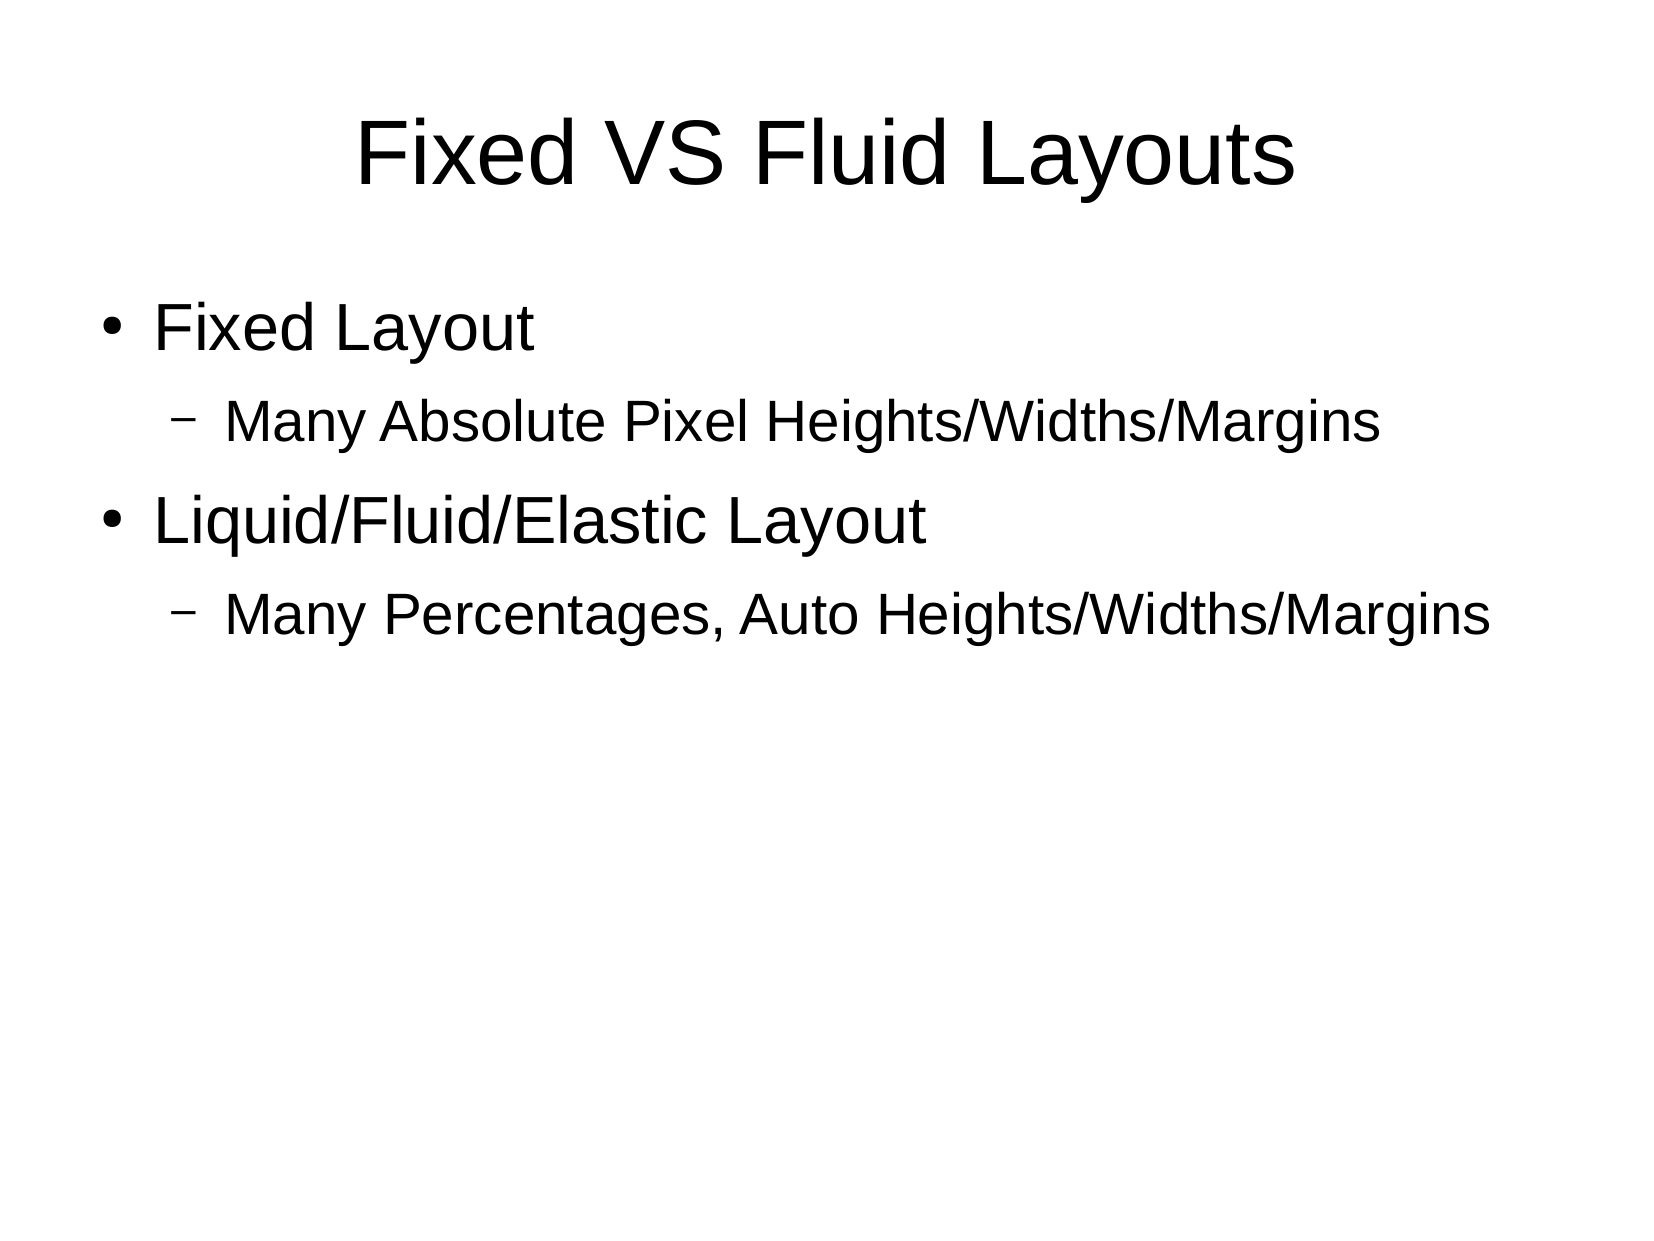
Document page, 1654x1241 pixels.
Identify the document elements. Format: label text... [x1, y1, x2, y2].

title Fixed VS Fluid Layouts [82, 49, 1571, 257]
list Fixed Layout Many Absolute Pixel Heights/Widths/Margins Liquid/Fluid/Elastic Layout Many Percentages, Auto Heights/Widths/Margins [82, 290, 1571, 1010]
